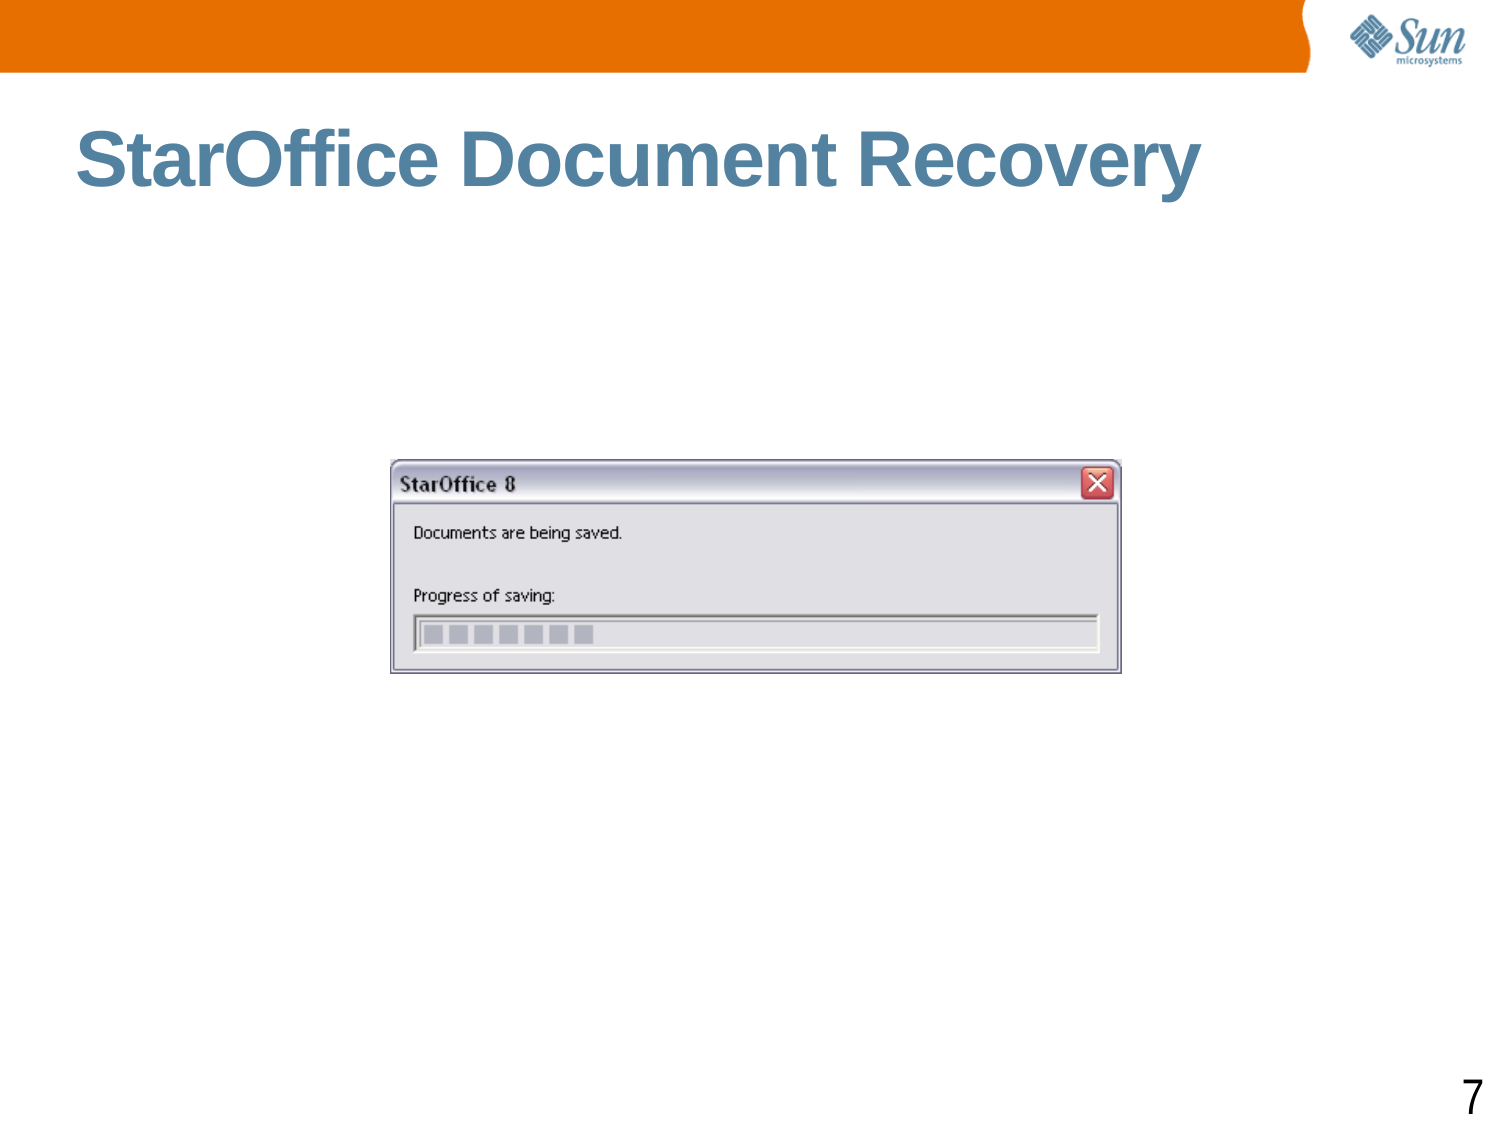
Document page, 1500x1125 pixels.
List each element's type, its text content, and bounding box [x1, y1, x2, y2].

title StarOffice Document Recovery [75, 122, 1438, 228]
picture [390, 459, 1122, 674]
picture [0, 0, 1500, 75]
